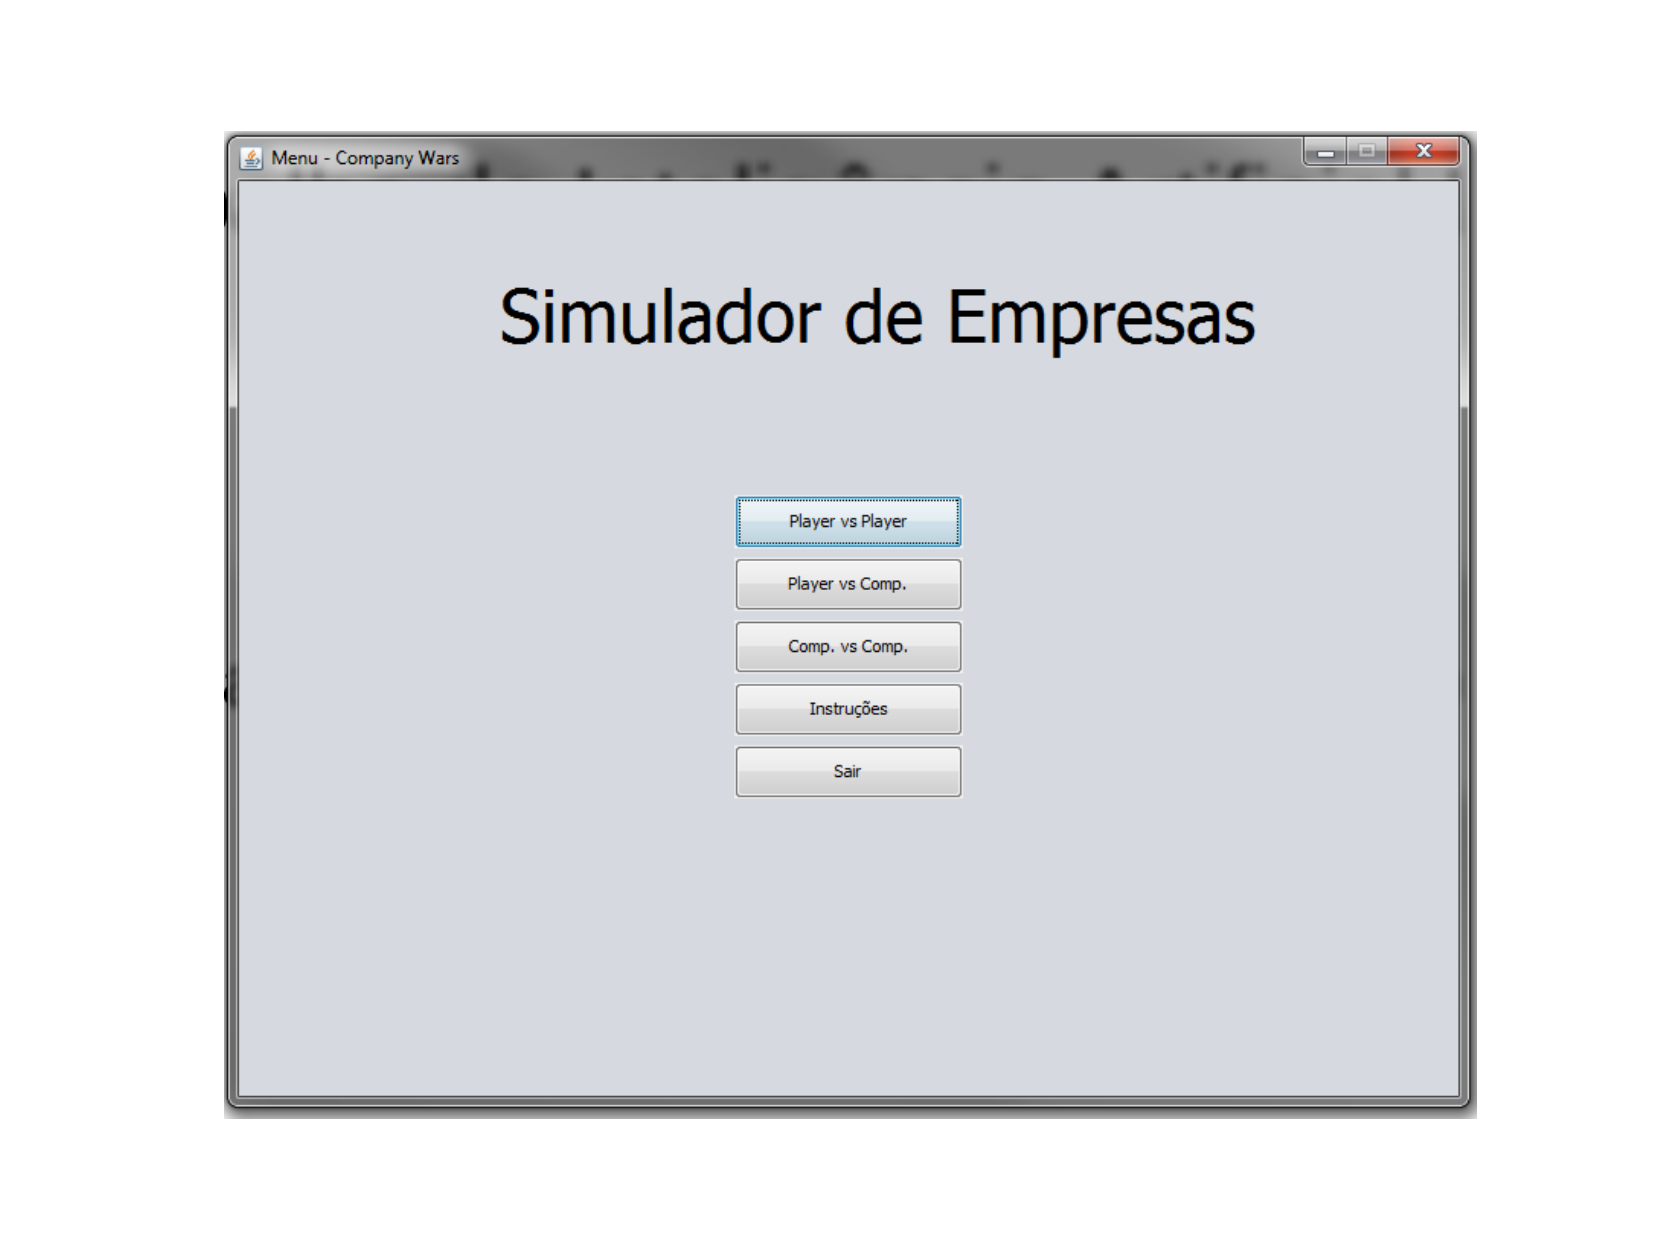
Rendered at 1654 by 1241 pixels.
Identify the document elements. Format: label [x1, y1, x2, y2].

picture [224, 131, 1477, 1119]
